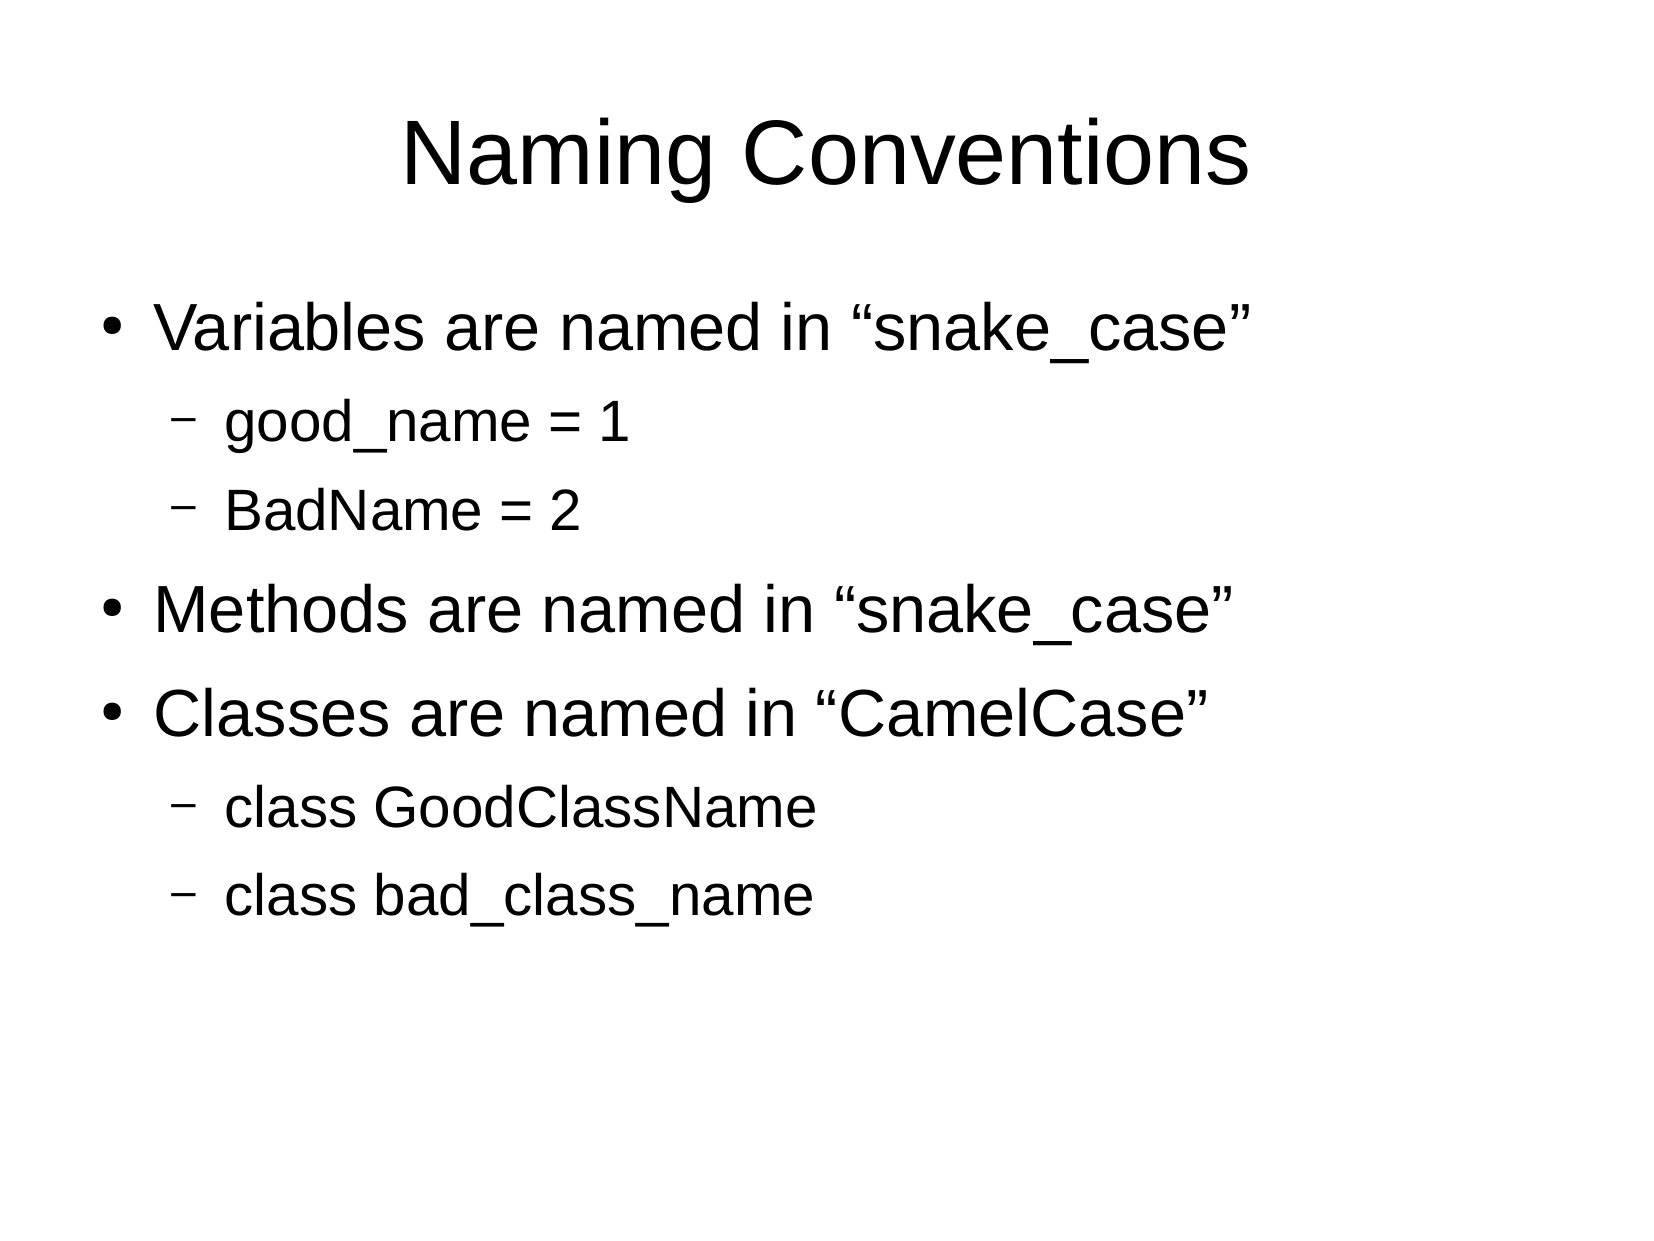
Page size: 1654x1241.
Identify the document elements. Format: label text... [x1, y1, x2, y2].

title Naming Conventions [82, 49, 1571, 257]
list Variables are named in “snake_case” good_name = 1 BadName = 2 Methods are named in “snake_case” Classes are named in “CamelCase” class GoodClassName class bad_class_name [82, 290, 1571, 1010]
